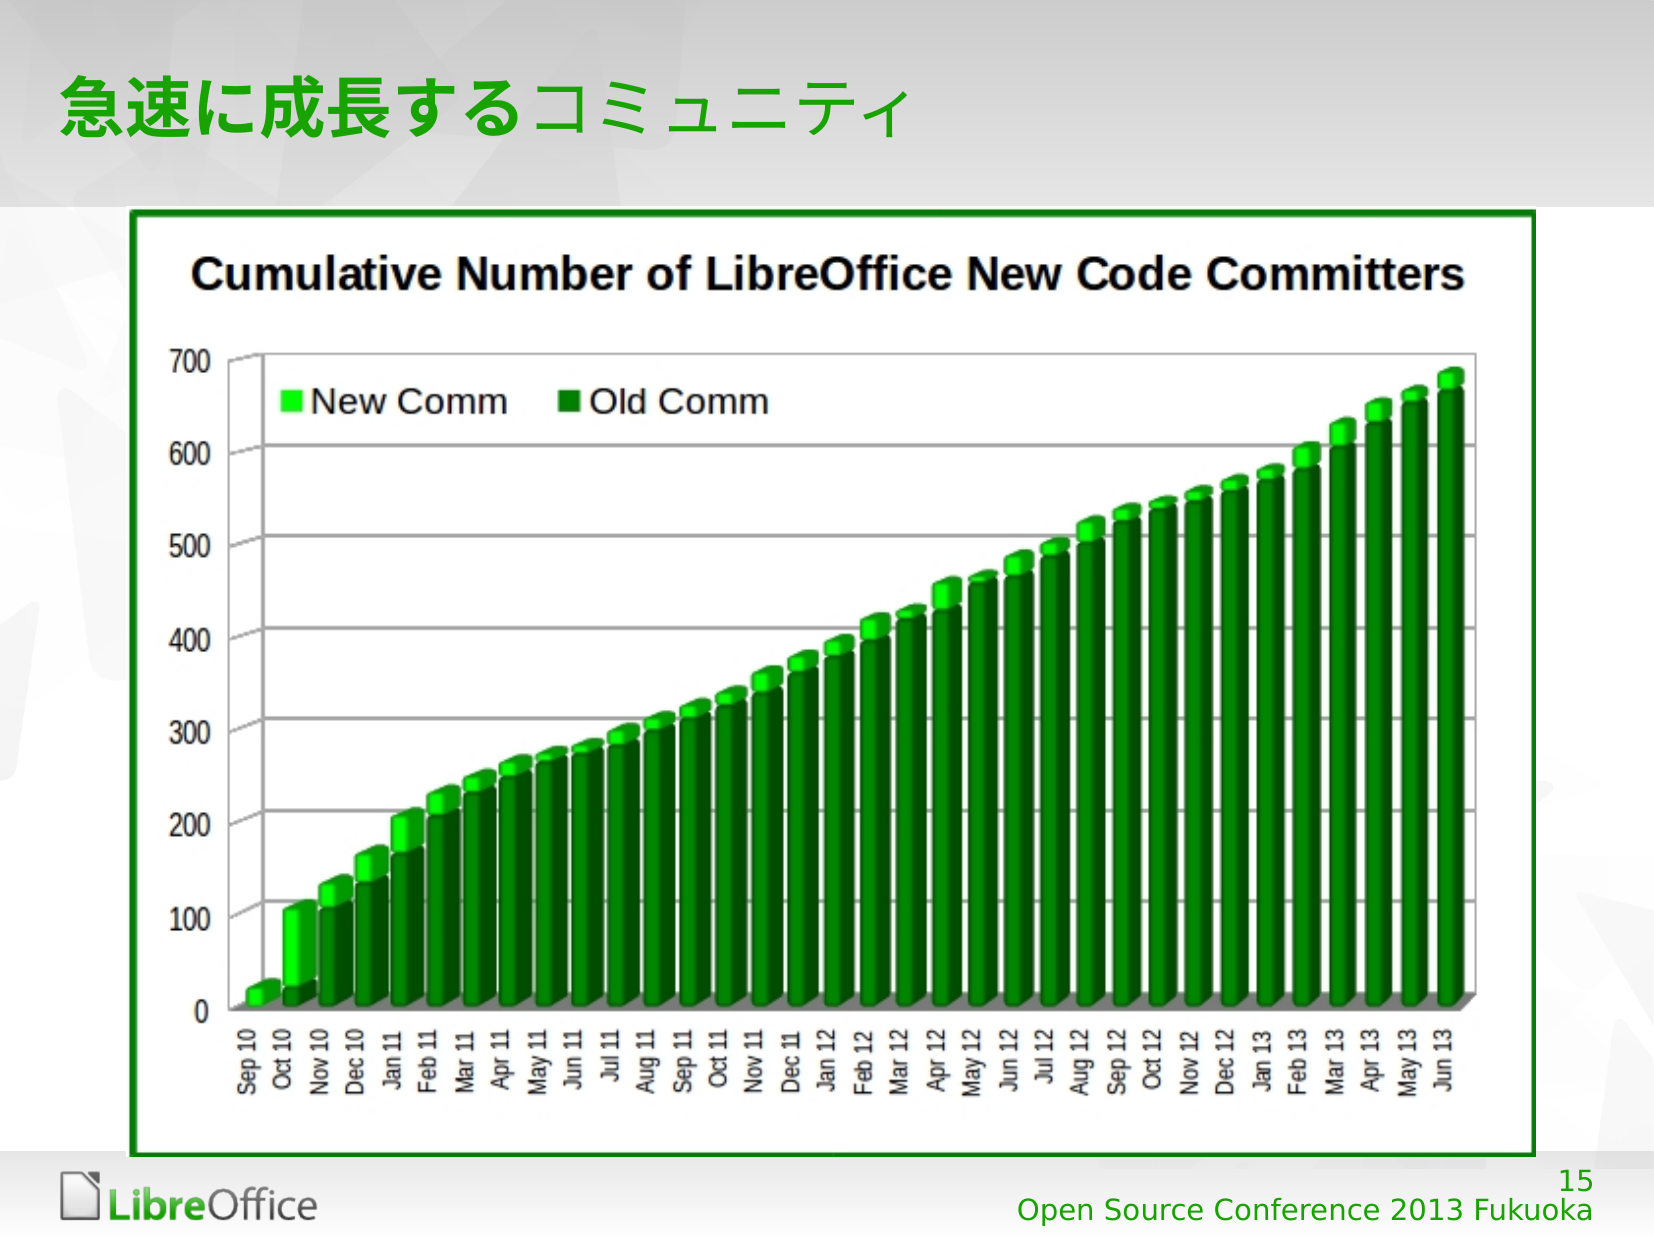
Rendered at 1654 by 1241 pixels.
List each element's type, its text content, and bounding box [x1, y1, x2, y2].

title 急速に成長するコミュニティ [59, 29, 1595, 178]
picture [0, 0, 1654, 1240]
